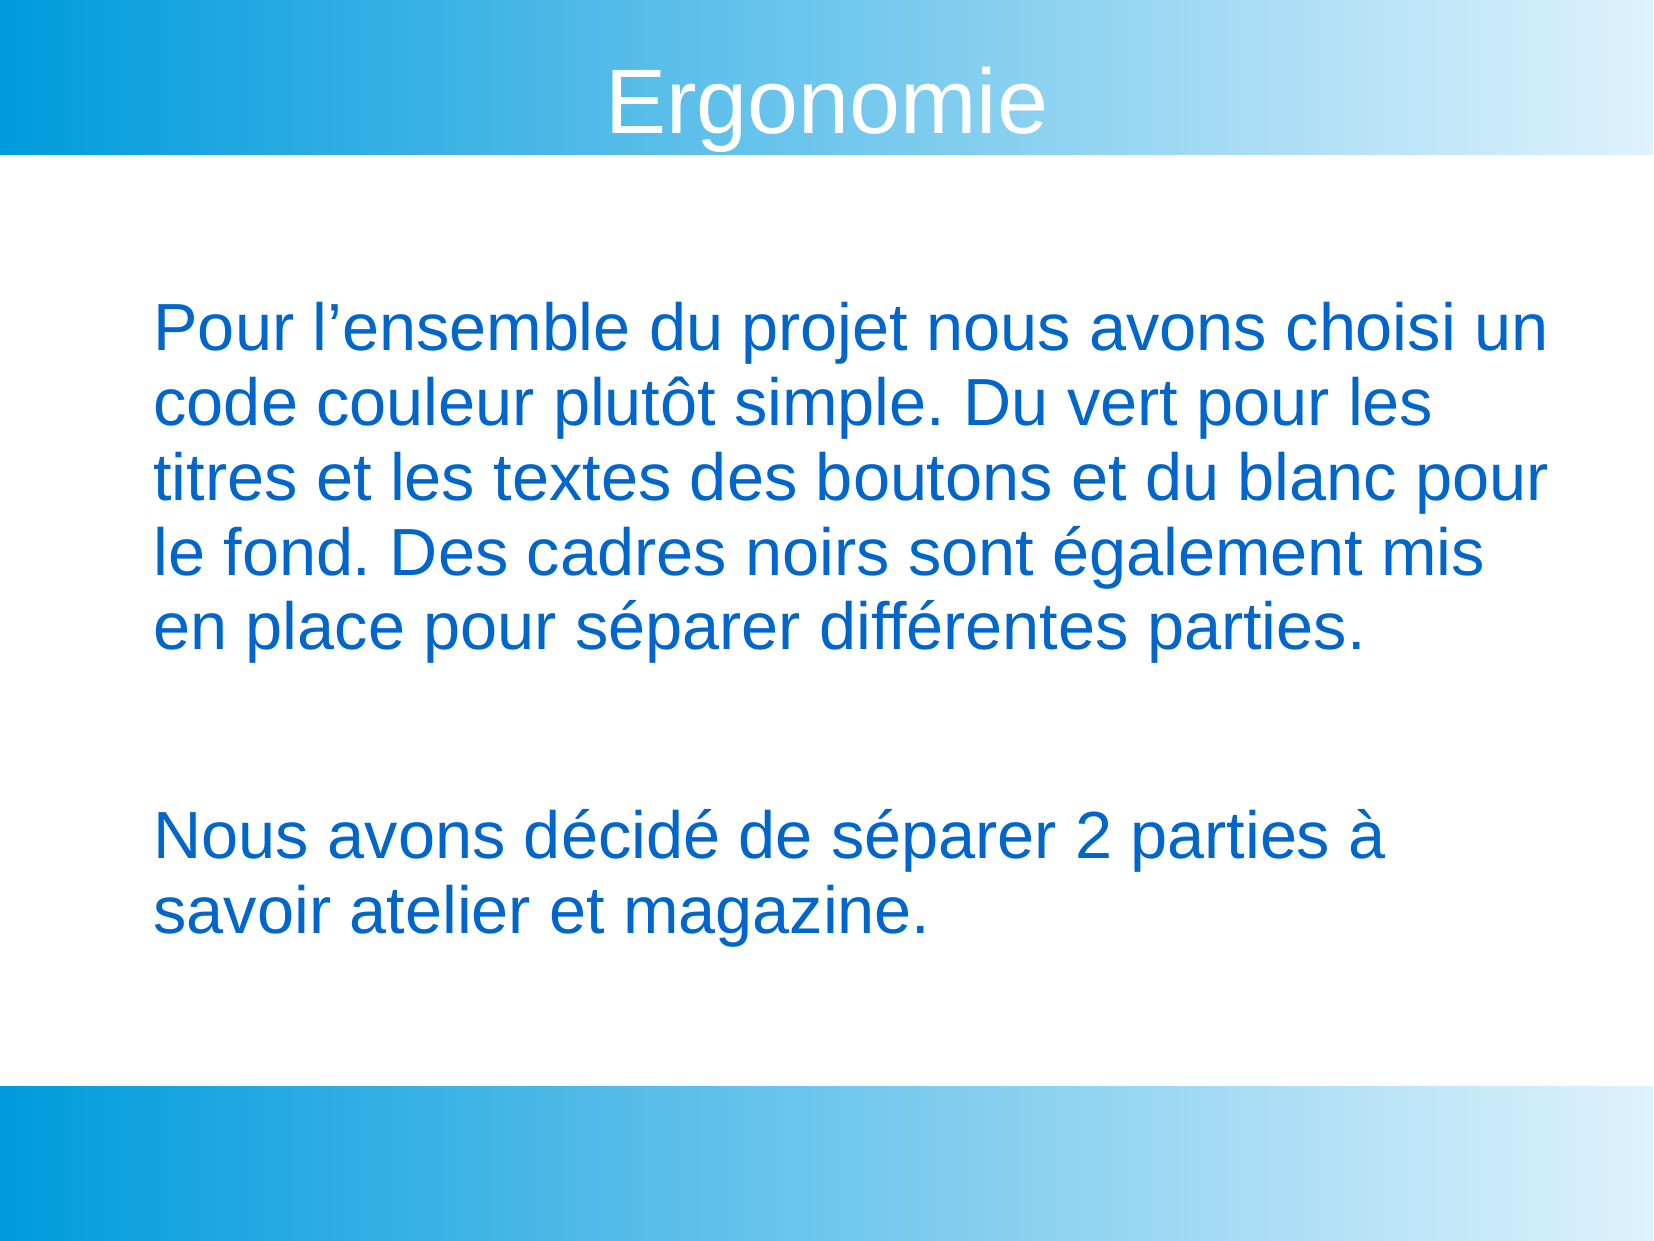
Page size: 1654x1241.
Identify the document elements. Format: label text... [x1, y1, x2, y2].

list Pour l’ensemble du projet nous avons choisi un code couleur plutôt simple. Du vert pour les titres et les textes des boutons et du blanc pour le fond. Des cadres noirs sont également mis en place pour séparer différentes parties. Nous avons décidé de séparer 2 parties à savoir atelier et magazine. [82, 290, 1571, 1010]
title Ergonomie [82, 49, 1571, 155]
